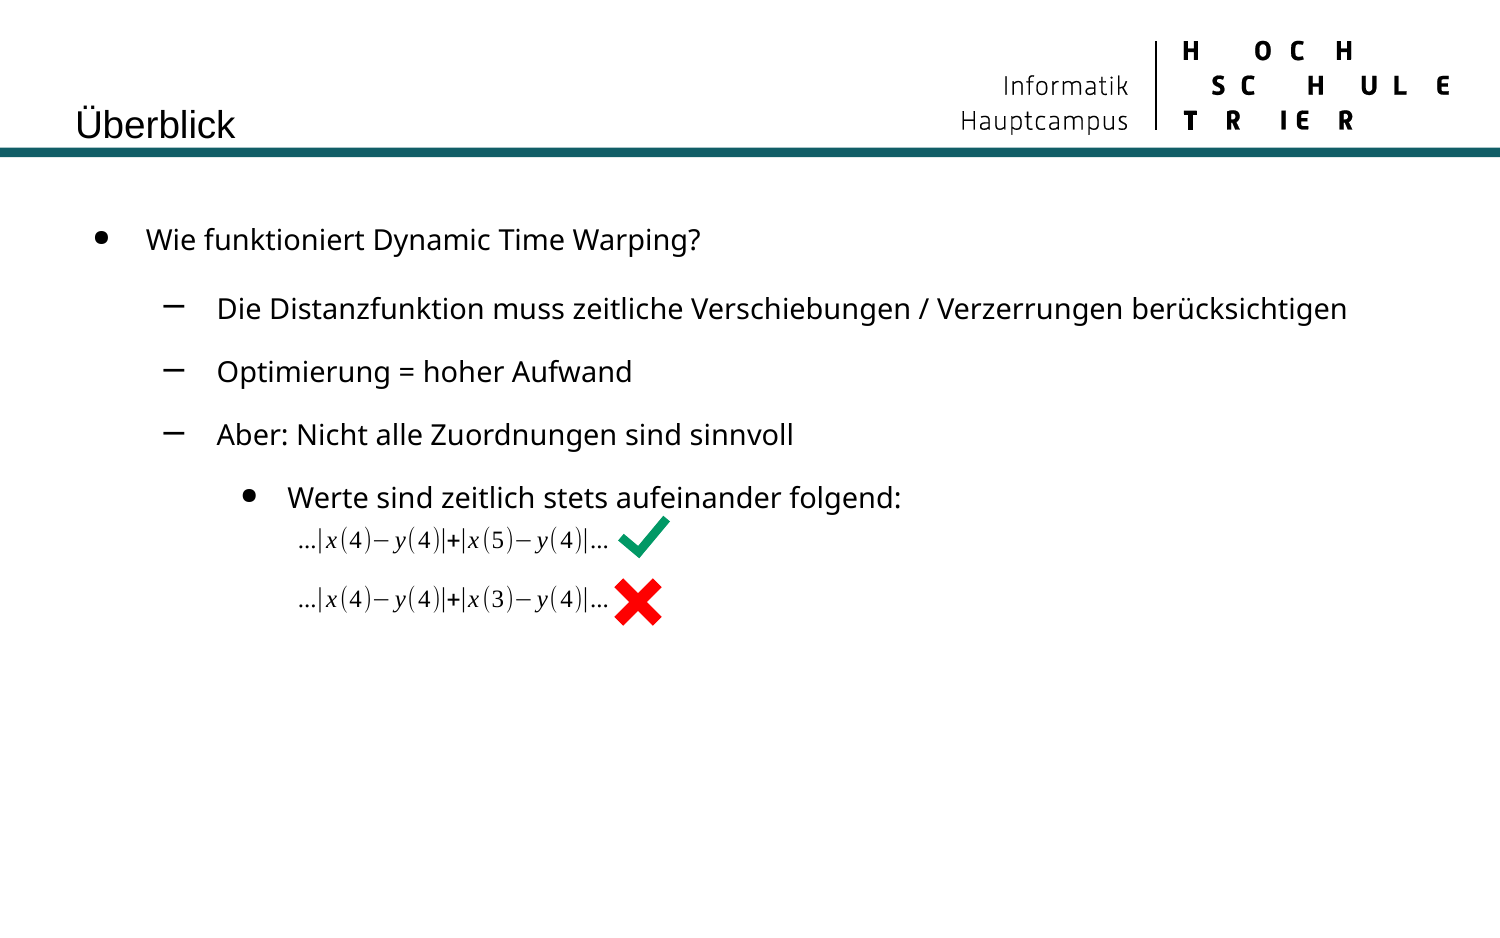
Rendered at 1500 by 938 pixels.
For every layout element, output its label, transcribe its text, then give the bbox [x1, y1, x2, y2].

picture [614, 578, 662, 626]
chart [291, 585, 614, 615]
title Überblick [75, 37, 1425, 194]
chart [291, 526, 614, 556]
picture [614, 507, 674, 567]
list Wie funktioniert Dynamic Time Warping? Die Distanzfunktion muss zeitliche Verschiebungen / Verzerrungen berücksichtigen Optimierung = hoher Aufwand Aber: Nicht alle Zuordnungen sind sinnvoll Werte sind zeitlich stets aufeinander folgend: [75, 219, 1425, 863]
